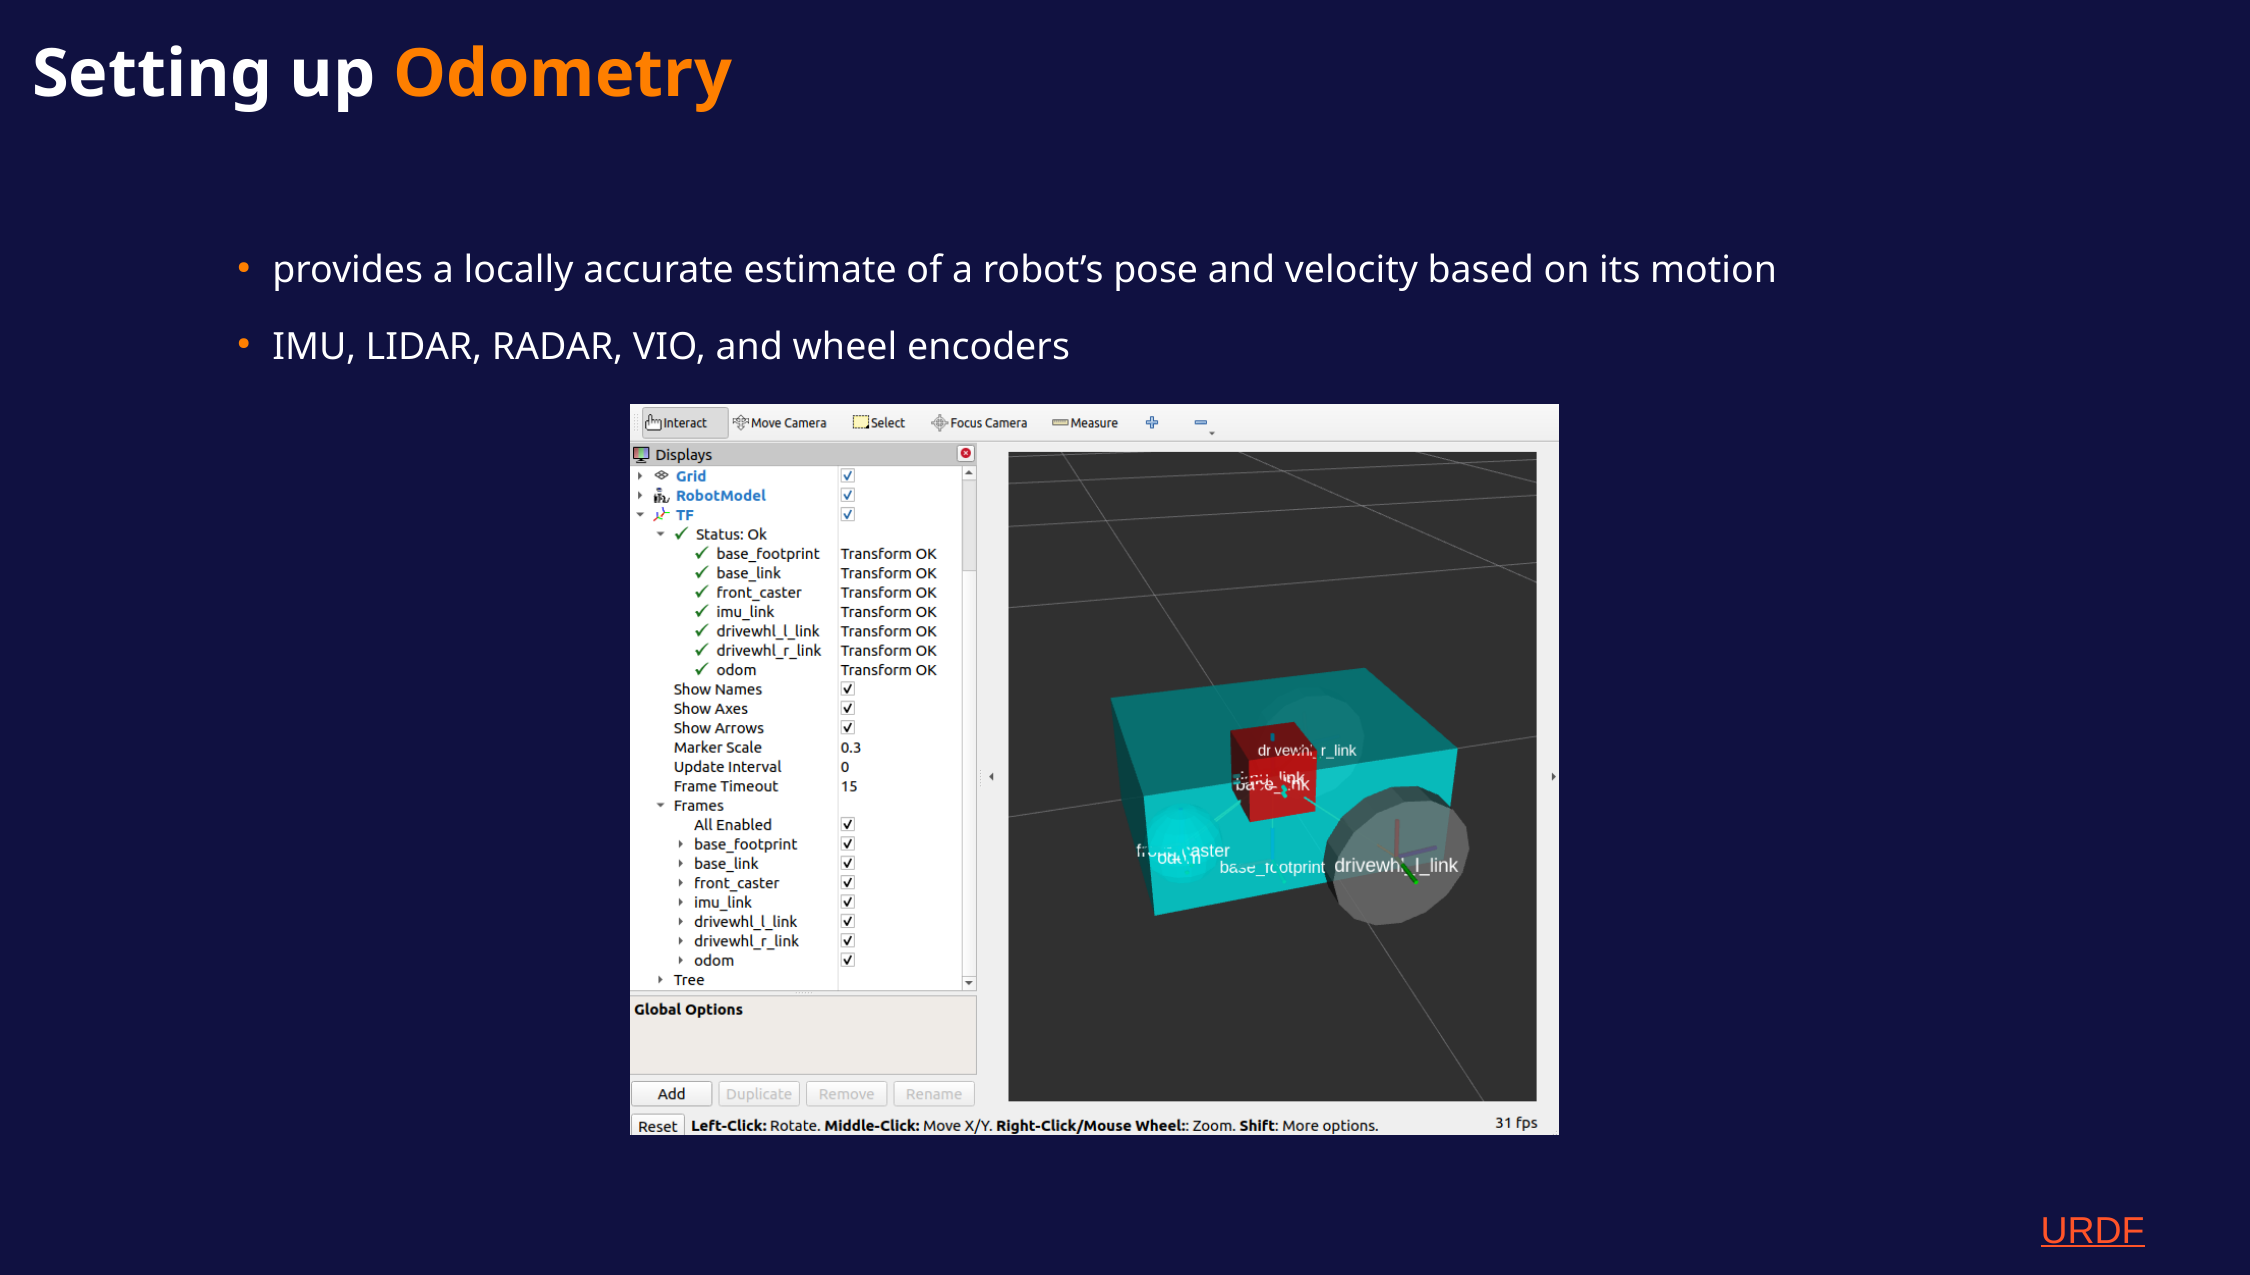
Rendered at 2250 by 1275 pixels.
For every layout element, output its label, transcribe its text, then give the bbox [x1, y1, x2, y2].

text_box URDF [1935, 1185, 2250, 1275]
text_box provides a locally accurate estimate of a robot’s pose and velocity based on its motion IMU, LIDAR, RADAR, VIO, and wheel encoders [222, 210, 1744, 351]
text_box Setting up Odometry [17, 18, 721, 108]
picture [630, 404, 1559, 1135]
